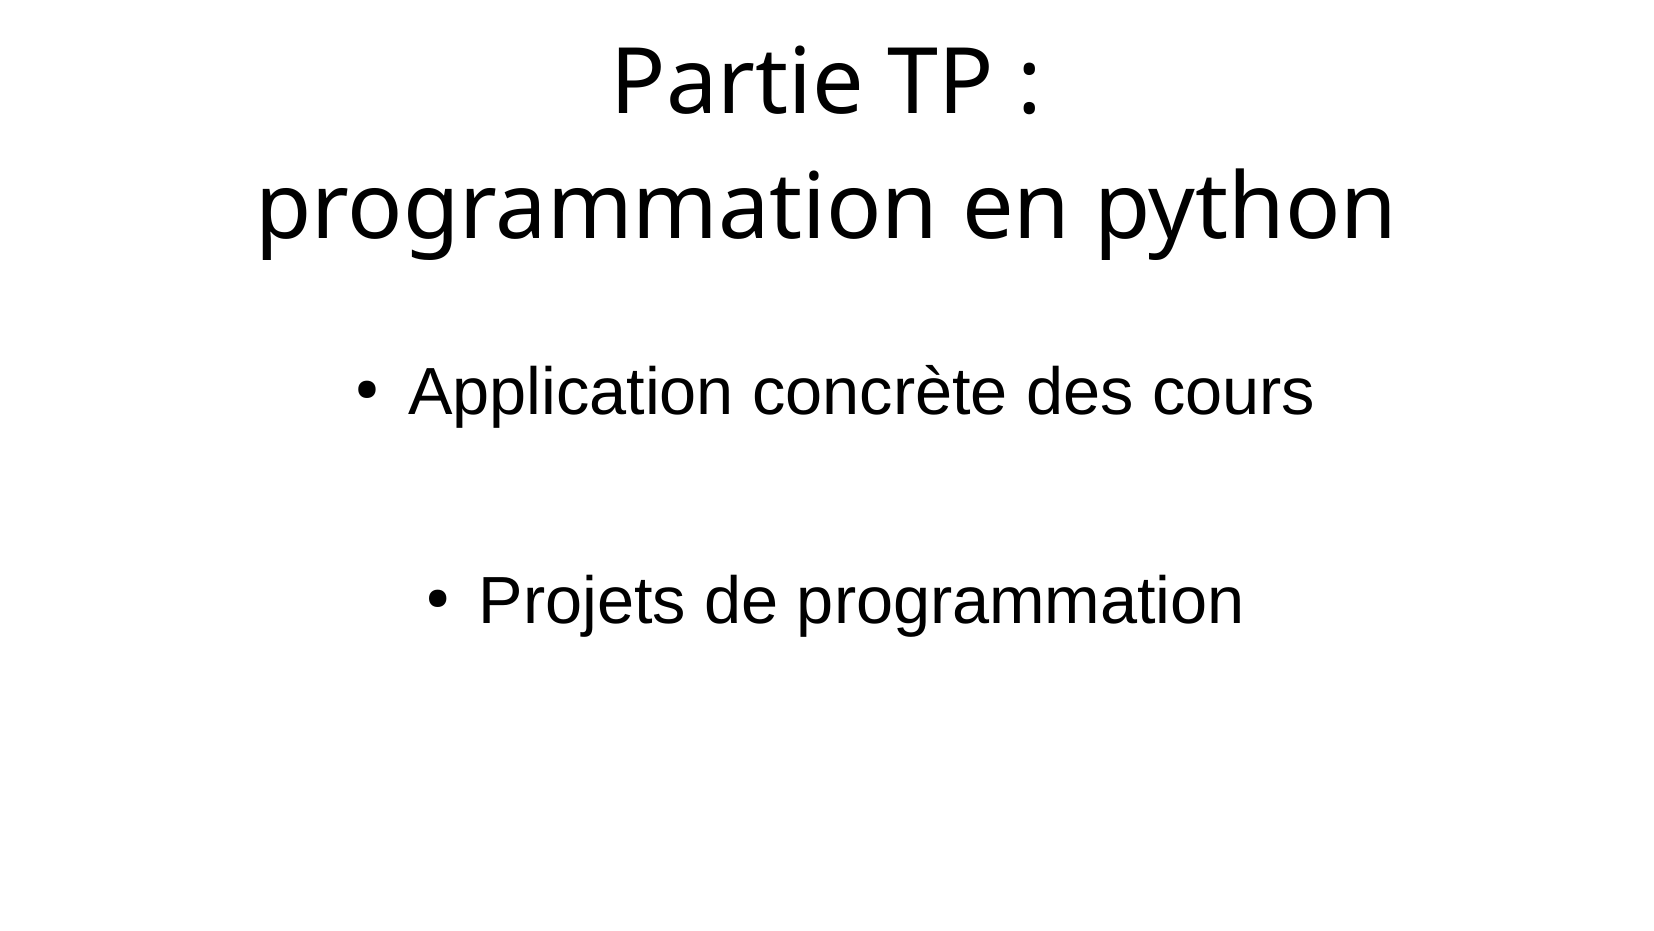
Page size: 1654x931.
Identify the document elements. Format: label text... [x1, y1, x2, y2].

list Application concrète des cours Projets de programmation [82, 354, 1571, 806]
title Partie TP : programmation en python [82, 15, 1571, 266]
